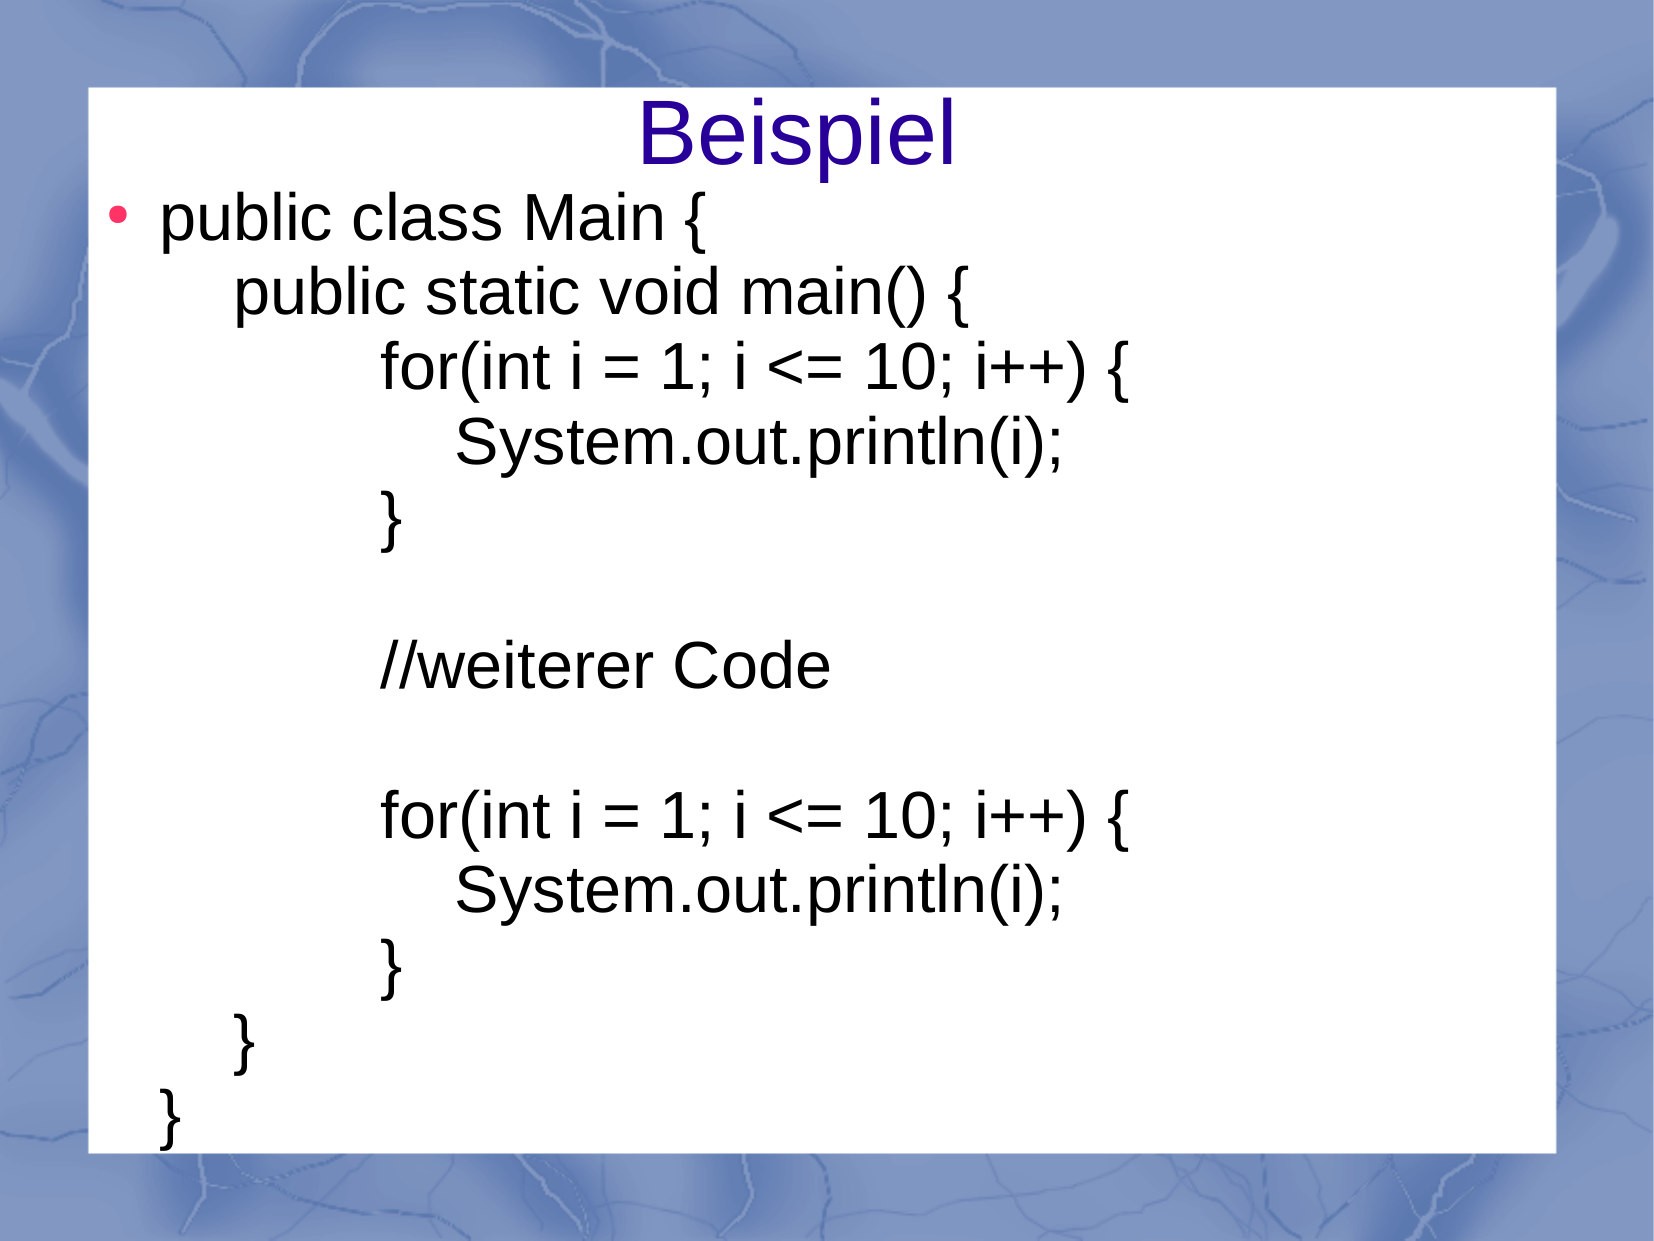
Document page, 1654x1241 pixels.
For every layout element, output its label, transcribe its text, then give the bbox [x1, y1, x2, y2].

title Beispiel [88, 29, 1506, 179]
picture [0, 0, 1654, 1241]
list public class Main { public static void main() { for(int i = 1; i <= 10; i++) { System.out.println(i); } //weiterer Code for(int i = 1; i <= 10; i++) { System.out.println(i); } } } [88, 179, 1577, 1152]
